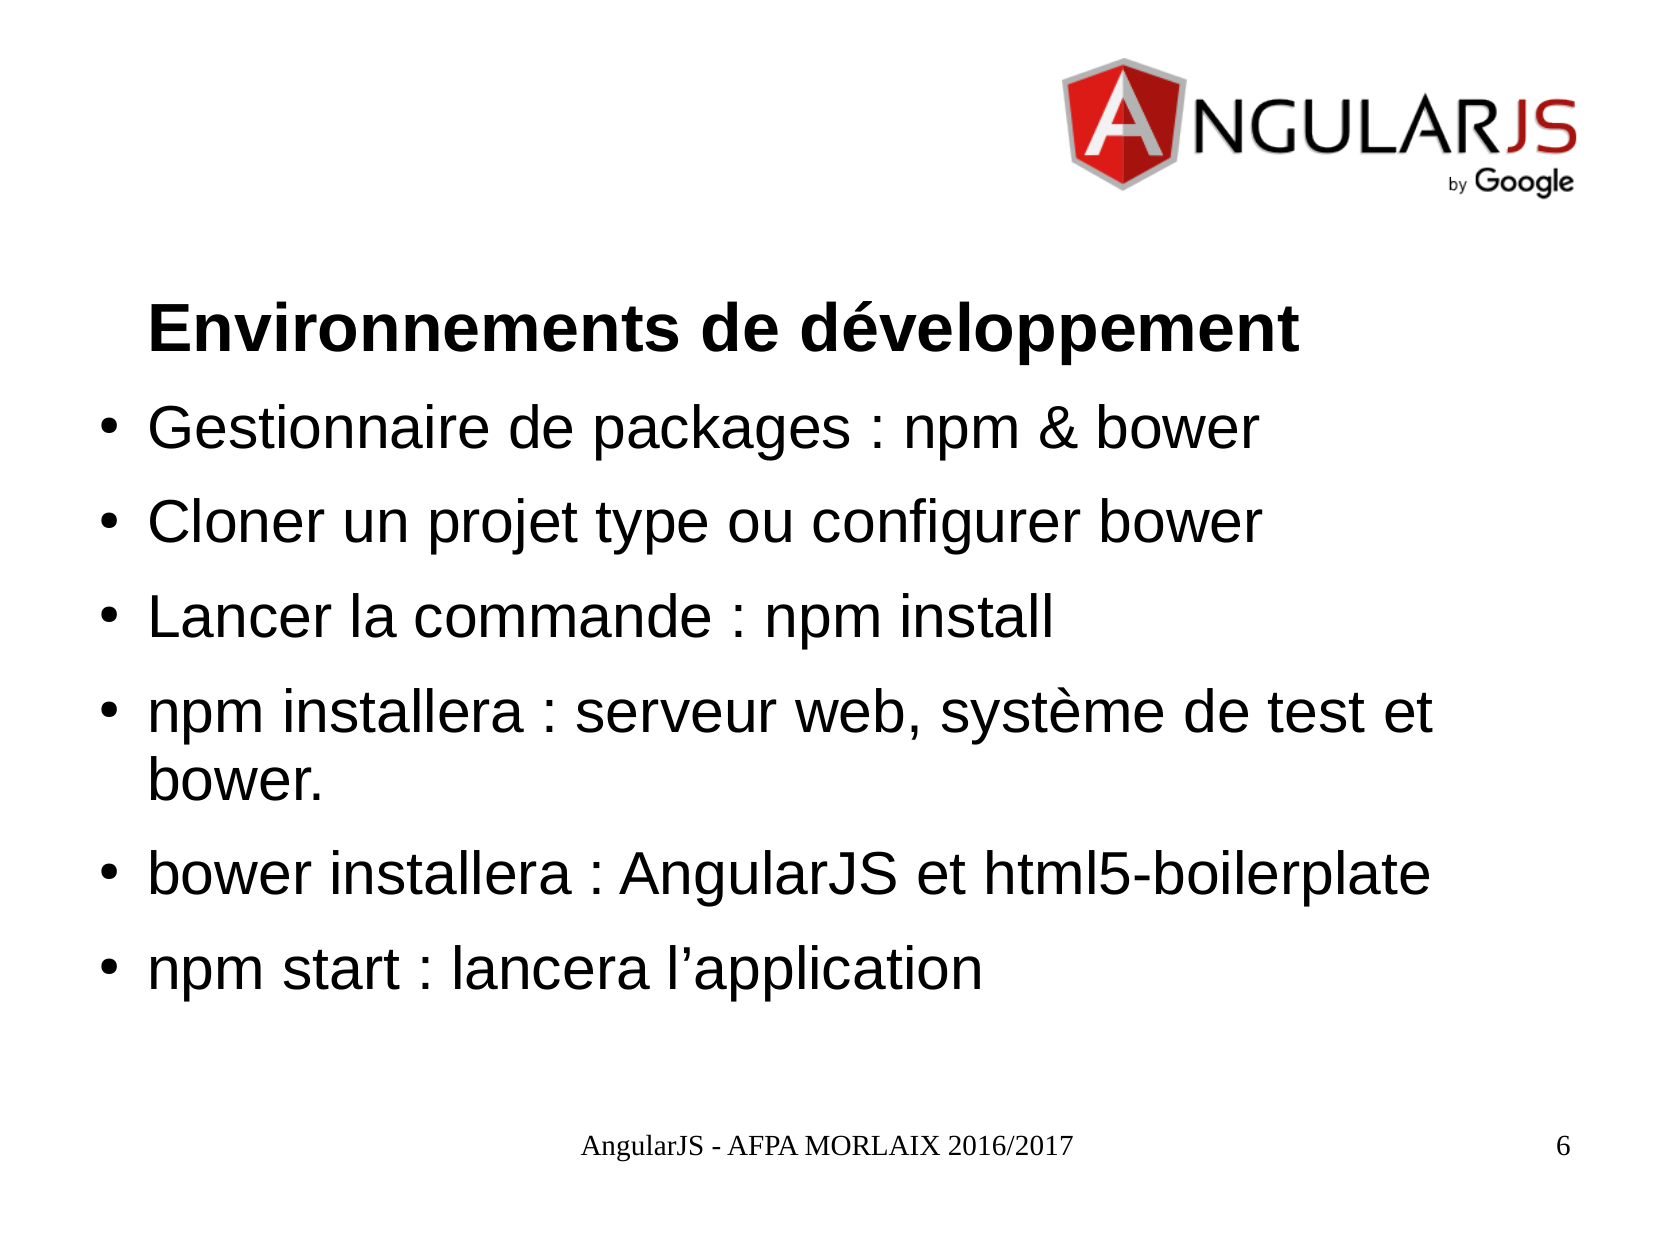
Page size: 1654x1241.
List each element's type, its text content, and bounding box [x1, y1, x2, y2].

list Environnements de développement Gestionnaire de packages : npm & bower Cloner un projet type ou configurer bower Lancer la commande : npm install npm installera : serveur web, système de test et bower. bower installera : AngularJS et html5-boilerplate npm start : lancera l’application [82, 290, 1571, 1010]
picture [1062, 58, 1578, 205]
